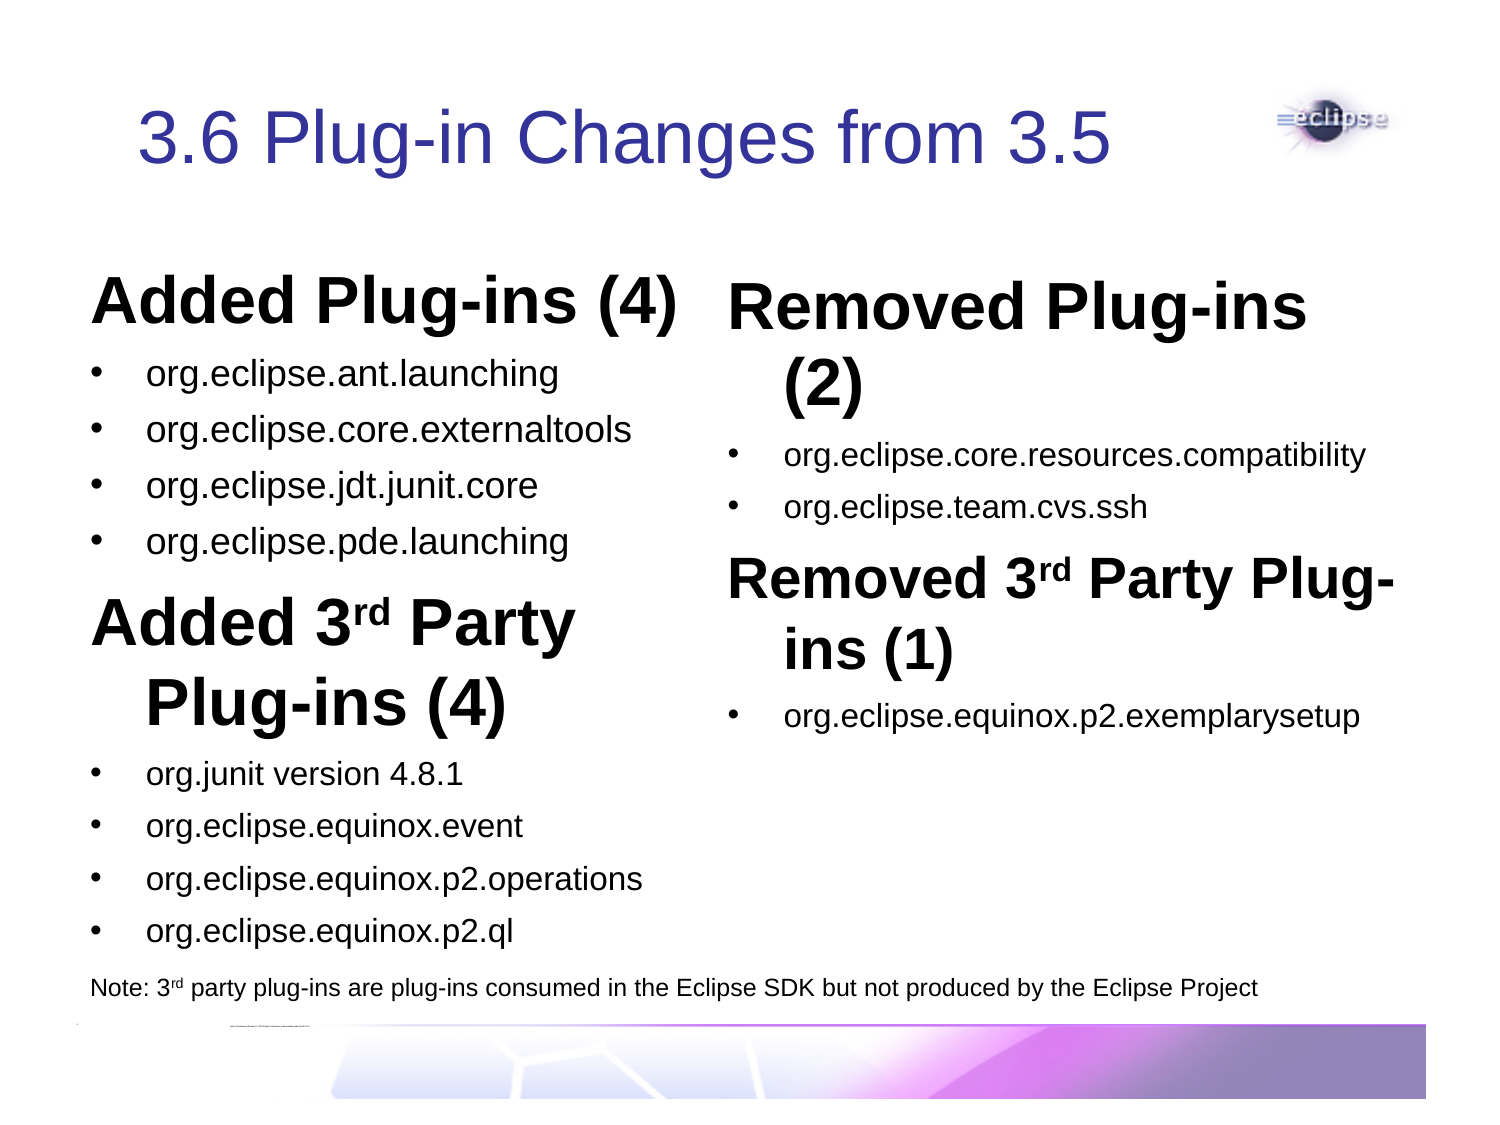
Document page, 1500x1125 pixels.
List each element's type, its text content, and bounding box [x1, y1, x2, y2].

picture [1257, 42, 1408, 193]
text_box Note: 3rd party plug-ins are plug-ins consumed in the Eclipse SDK but not produced by the Eclipse Project [75, 967, 1500, 1010]
list Added Plug-ins (4) org.eclipse.ant.launching org.eclipse.core.externaltools org.eclipse.jdt.junit.core org.eclipse.pde.launching Added 3rd Party Plug-ins (4) org.junit version 4.8.1 org.eclipse.equinox.event org.eclipse.equinox.p2.operations org.eclipse.equinox.p2.ql [74, 255, 700, 1125]
list Removed Plug-ins (2) org.eclipse.core.resources.compatibility org.eclipse.team.cvs.ssh Removed 3rd Party Plug-ins (1) org.eclipse.equinox.p2.exemplarysetup [712, 262, 1424, 967]
picture [700, 1024, 1426, 1099]
title 3.6 Plug-in Changes from 3.5 [74, 45, 1176, 233]
